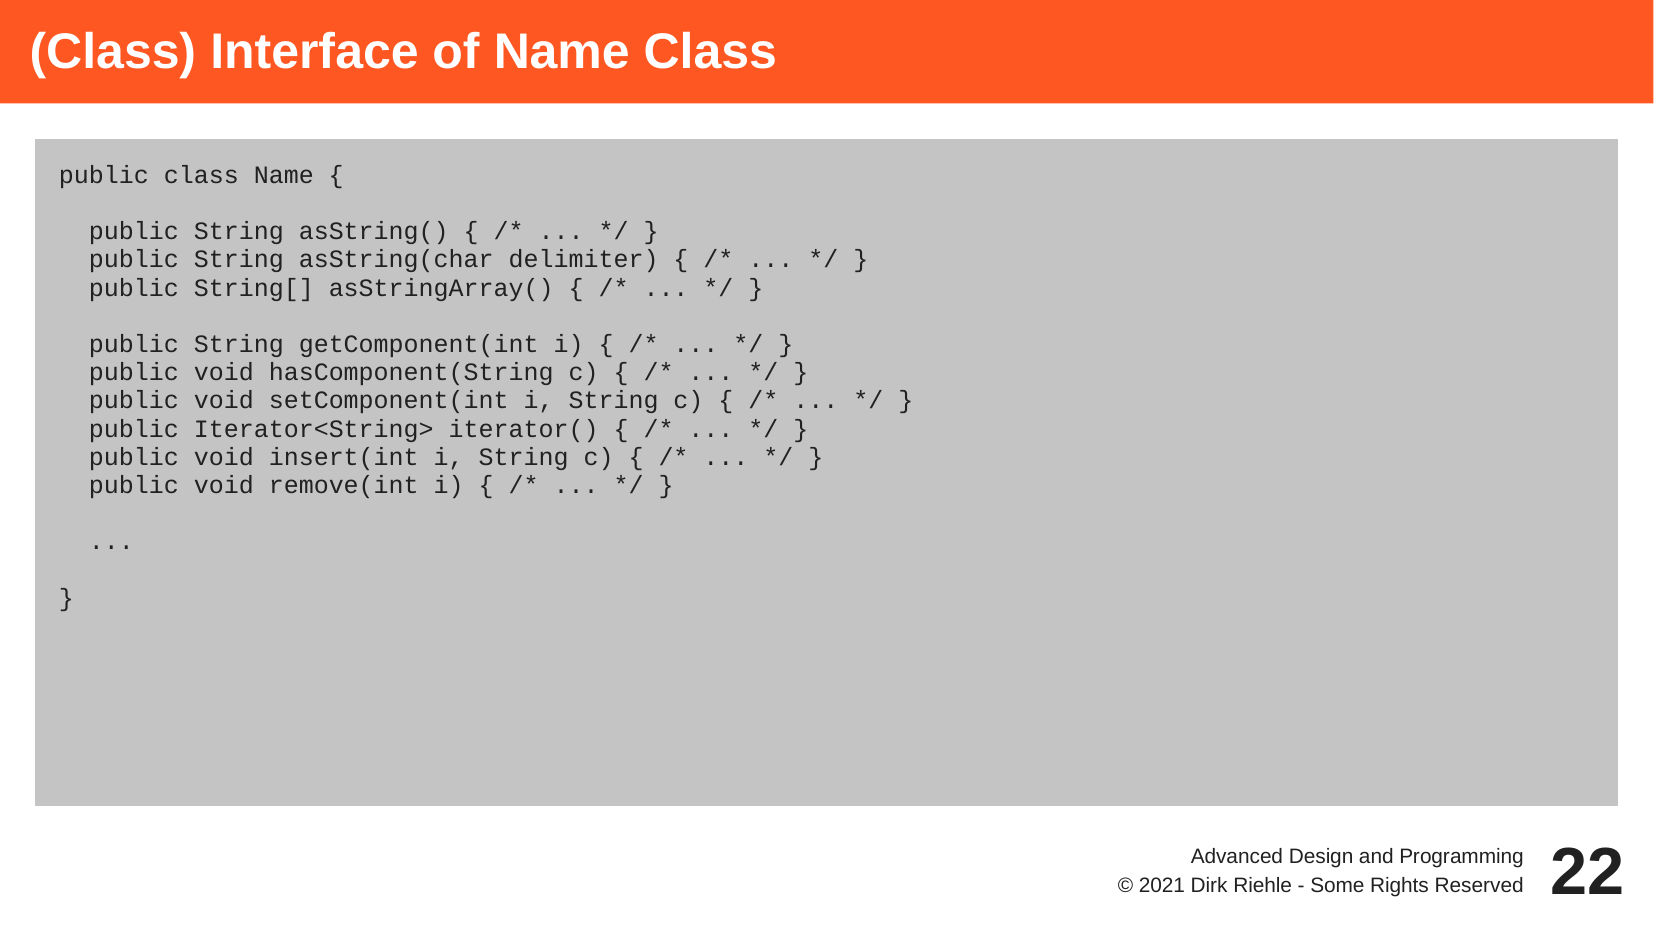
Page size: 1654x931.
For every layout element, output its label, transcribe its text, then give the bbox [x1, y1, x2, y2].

title (Class) Interface of Name Class [0, 0, 1654, 104]
list public class Name { public String asString() { /* ... */ } public String asString(char delimiter) { /* ... */ } public String[] asStringArray() { /* ... */ } public String getComponent(int i) { /* ... */ } public void hasComponent(String c) { /* ... */ } public void setComponent(int i, String c) { /* ... */ } public Iterator<String> iterator() { /* ... */ } public void insert(int i, String c) { /* ... */ } public void remove(int i) { /* ... */ } ... } [29, 132, 1625, 813]
